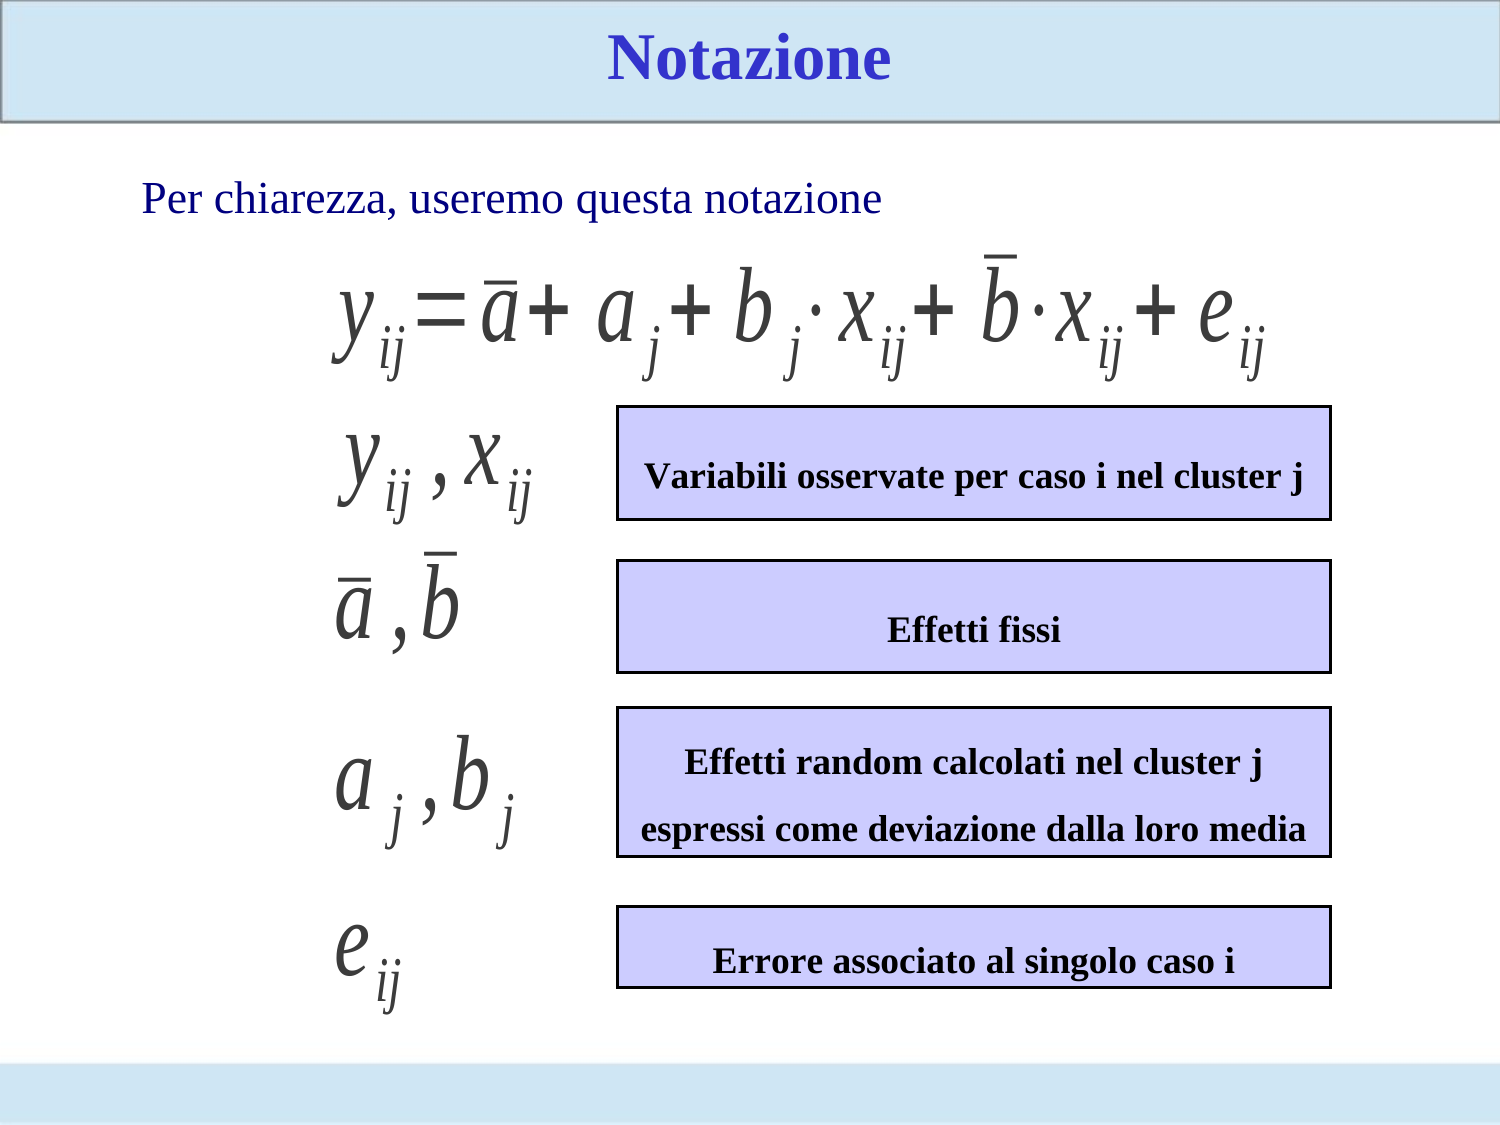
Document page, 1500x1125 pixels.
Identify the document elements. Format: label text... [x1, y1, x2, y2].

text_box Errore associato al singolo caso i [617, 906, 1331, 988]
title Notazione [112, 0, 1388, 126]
chart [314, 391, 552, 526]
text_box Variabili osservate per caso i nel cluster j [617, 406, 1331, 520]
chart [314, 716, 537, 850]
chart [308, 248, 1285, 382]
chart [314, 881, 423, 1016]
chart [314, 545, 483, 664]
text_box Per chiarezza, useremo questa notazione [96, 126, 1463, 231]
text_box Effetti random calcolati nel cluster j espressi come deviazione dalla loro media [617, 707, 1331, 857]
picture [0, 0, 1500, 1125]
text_box Effetti fissi [617, 560, 1331, 673]
